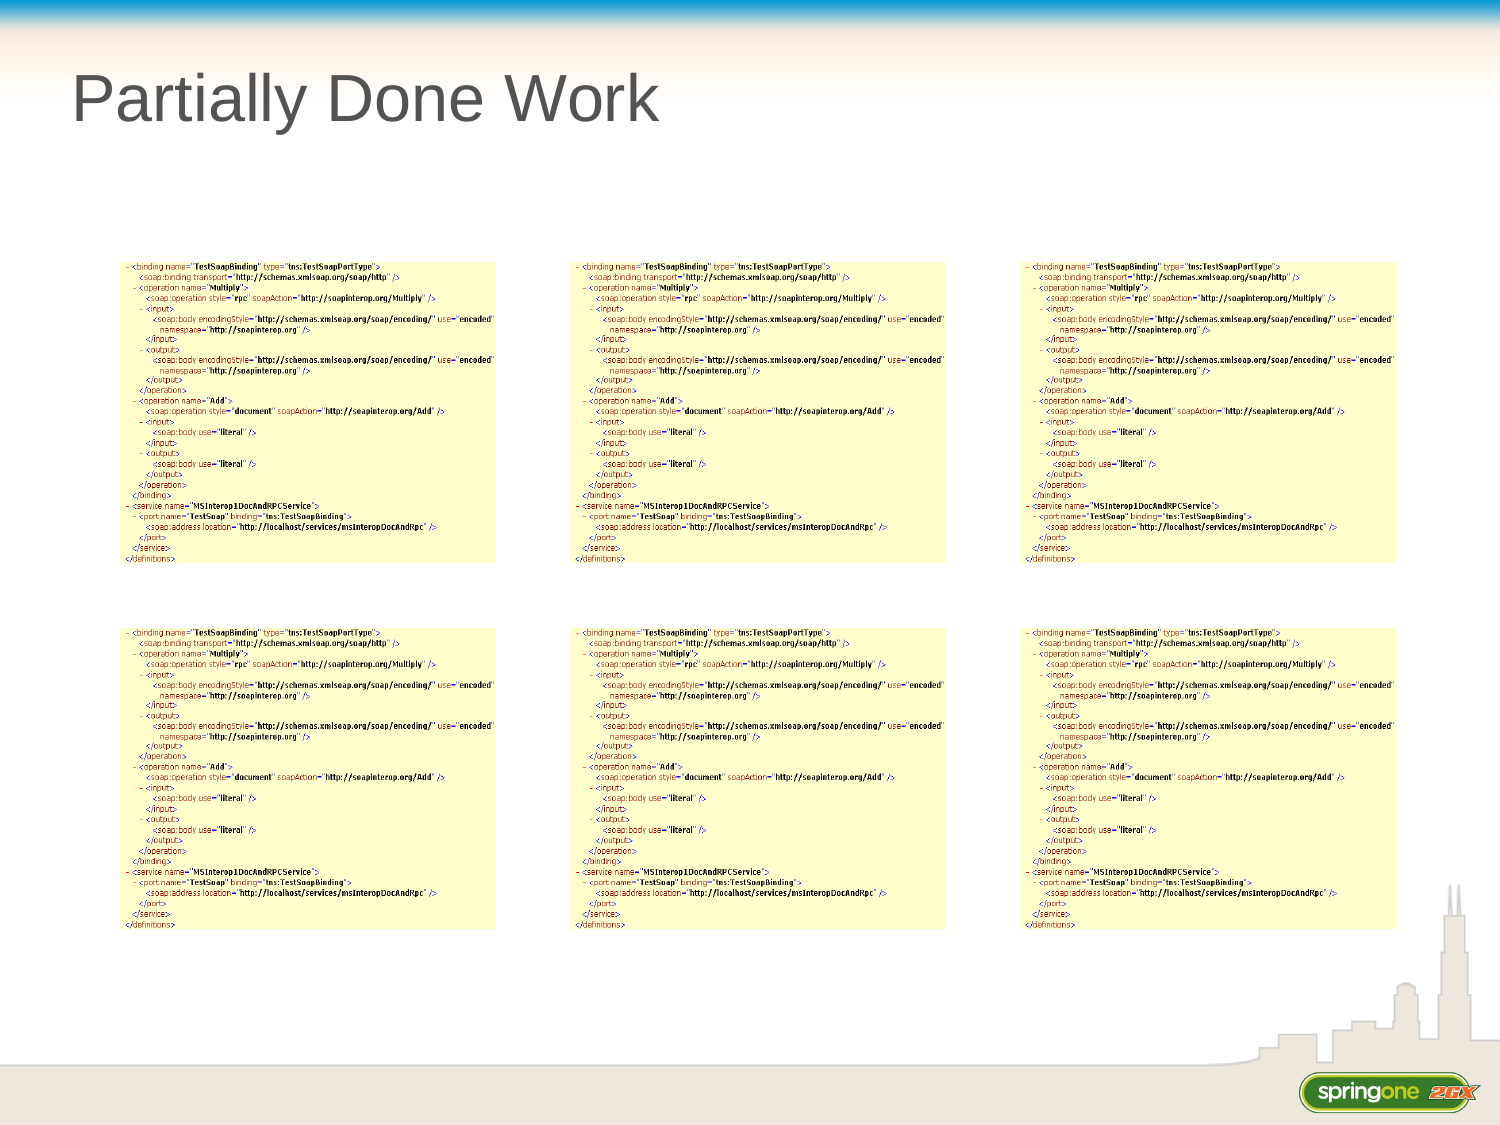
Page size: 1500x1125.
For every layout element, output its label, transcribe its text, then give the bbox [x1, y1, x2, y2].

picture [0, 3, 1500, 1125]
title Partially Done Work [56, 12, 1438, 177]
